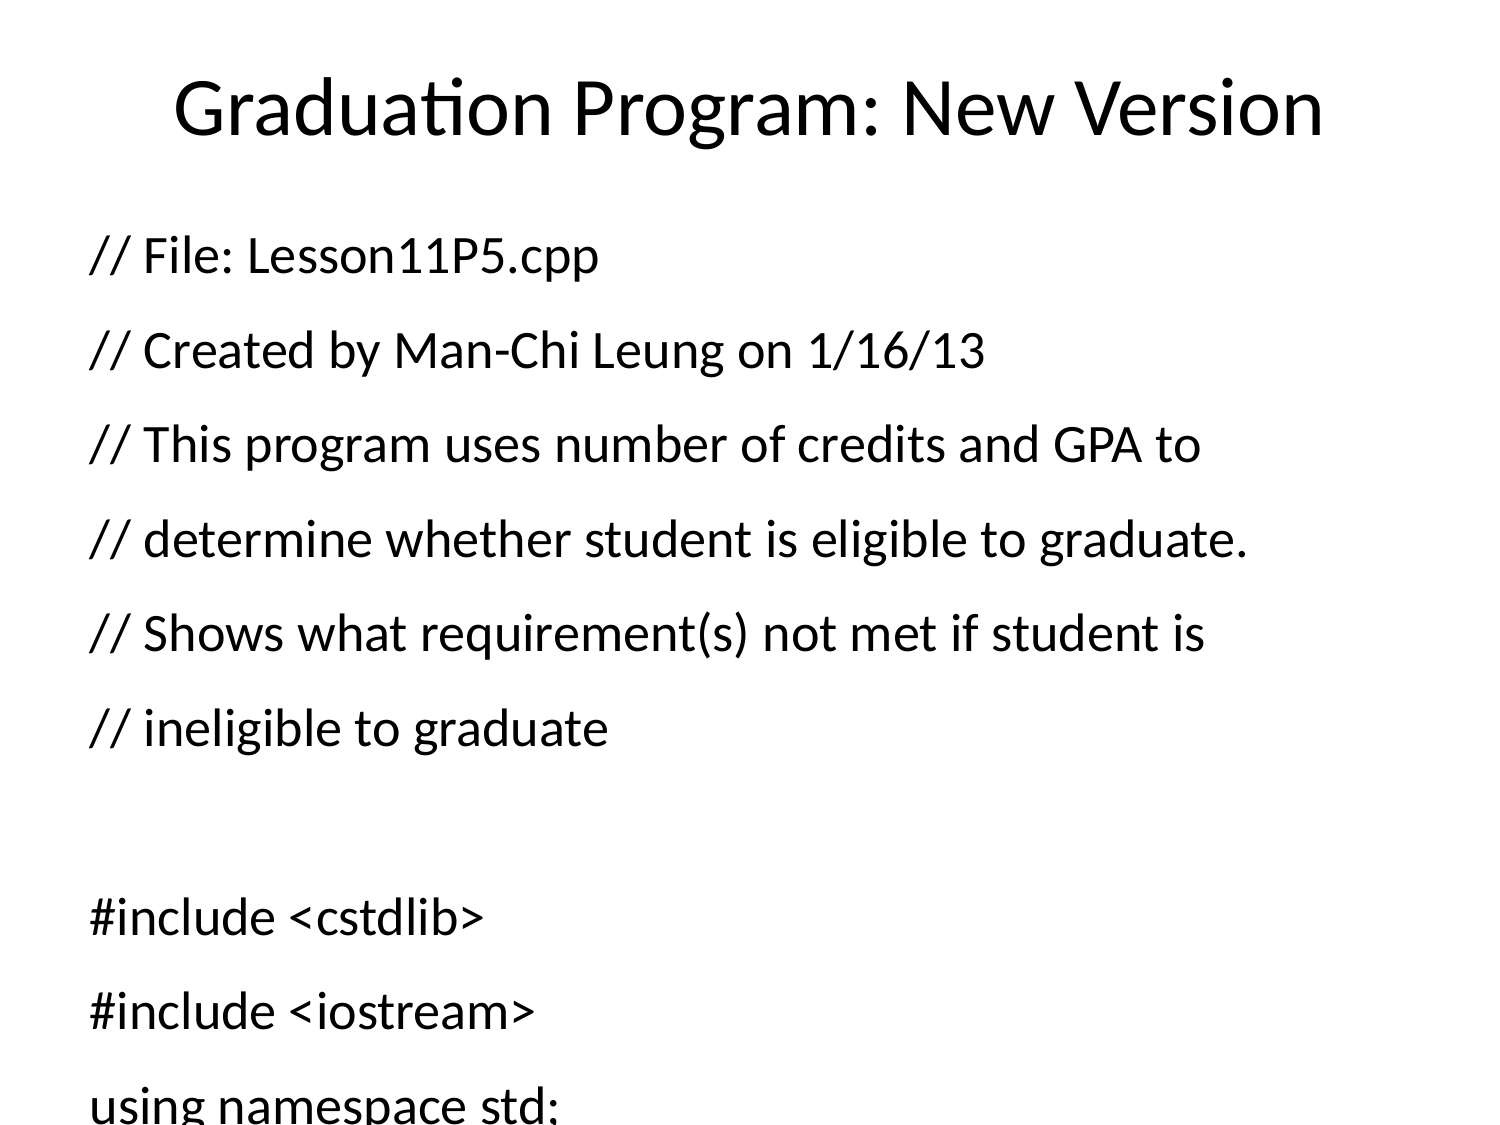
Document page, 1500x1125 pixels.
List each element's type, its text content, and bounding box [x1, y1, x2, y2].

list // File: Lesson11P5.cpp // Created by Man-Chi Leung on 1/16/13 // This program uses number of credits and GPA to // determine whether student is eligible to graduate. // Shows what requirement(s) not met if student is // ineligible to graduate #include <cstdlib> #include <iostream> using namespace std; [75, 212, 1450, 955]
title Graduation Program: New Version [75, 45, 1425, 212]
